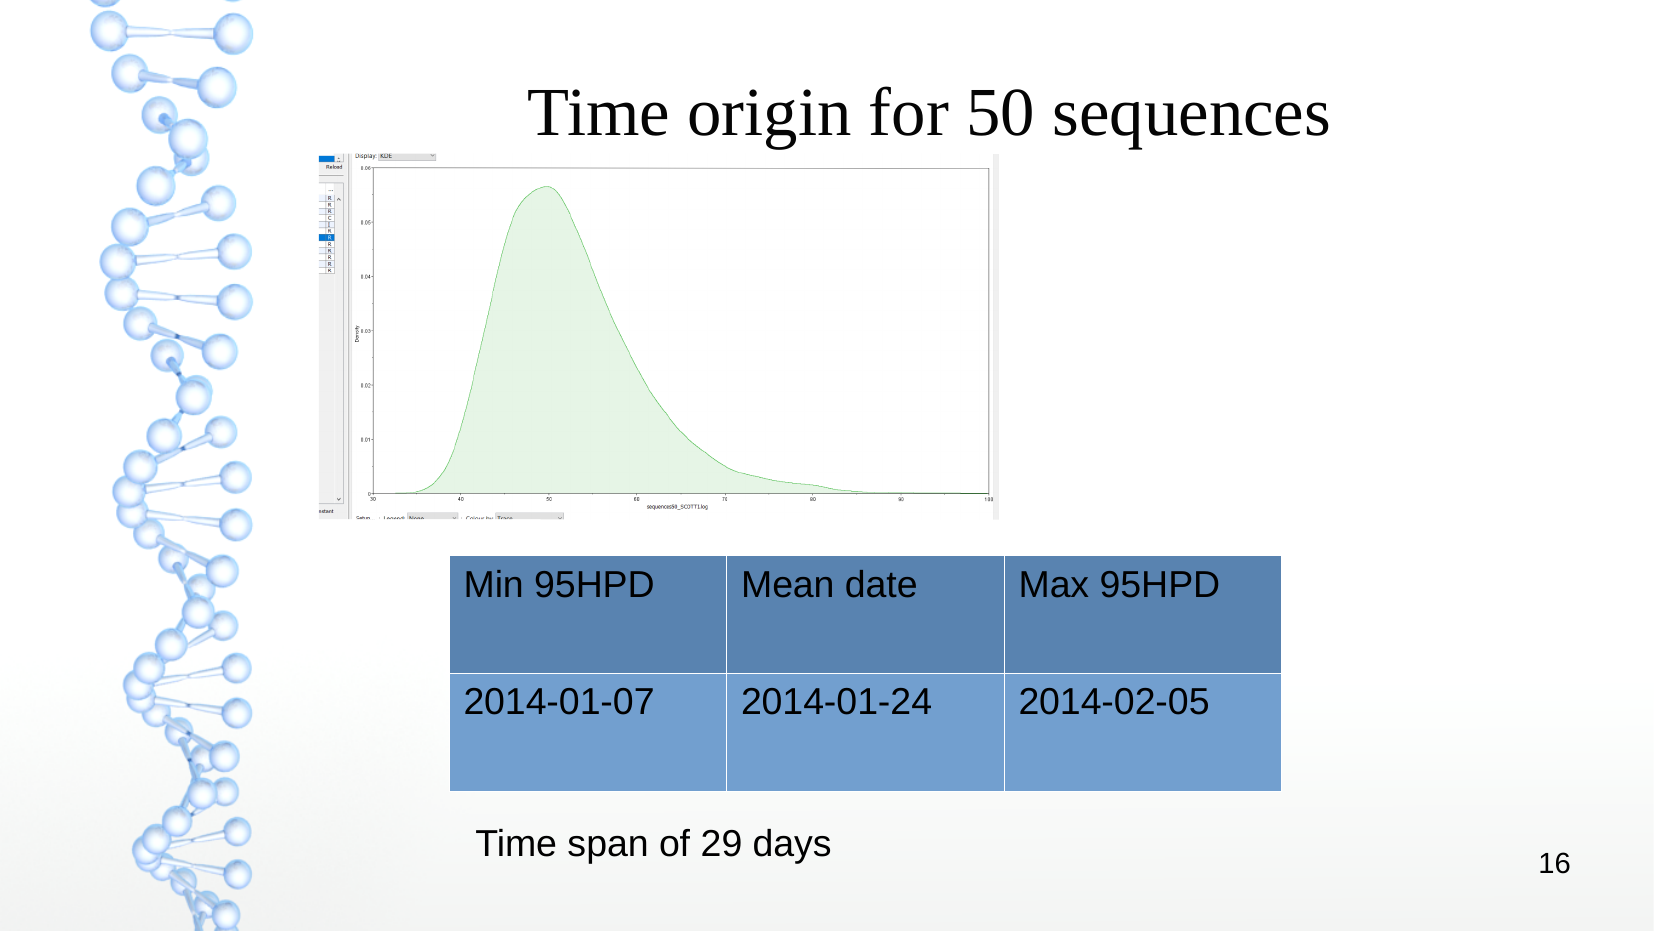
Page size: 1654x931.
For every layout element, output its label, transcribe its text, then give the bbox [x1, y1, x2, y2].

table_cell 2014-02-05 [1005, 674, 1281, 791]
table_header Min 95HPD [450, 556, 726, 673]
table_cell 2014-01-07 [450, 674, 726, 791]
table_cell 2014-01-24 [727, 674, 1004, 791]
table_header Max 95HPD [1005, 556, 1281, 673]
picture [0, 0, 1654, 931]
text_box Time span of 29 days [460, 814, 1536, 872]
title Time origin for 50 sequences [265, 35, 1595, 189]
table_header Mean date [727, 556, 1004, 673]
